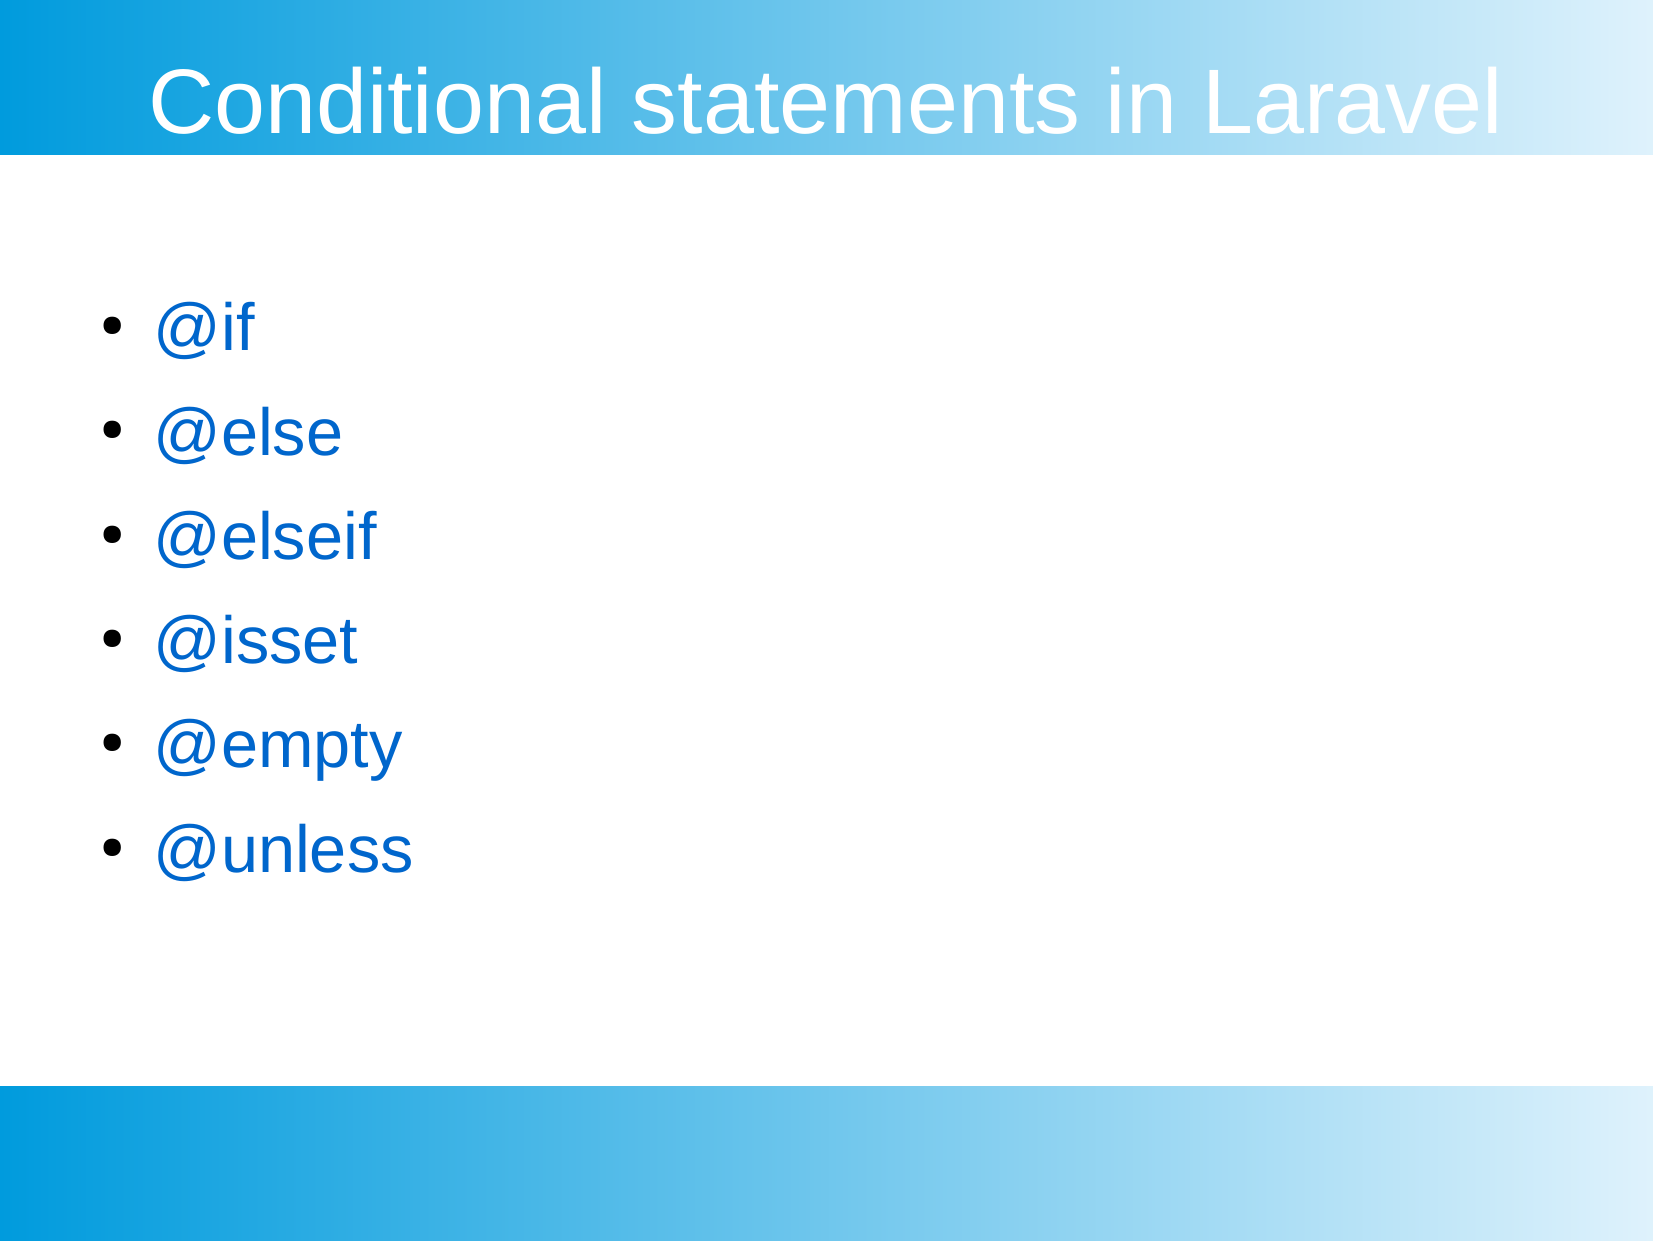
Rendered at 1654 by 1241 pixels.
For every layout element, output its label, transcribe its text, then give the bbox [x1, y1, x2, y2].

title Conditional statements in Laravel [82, 49, 1571, 155]
list @if @else @elseif @isset @empty @unless [82, 290, 1571, 1010]
